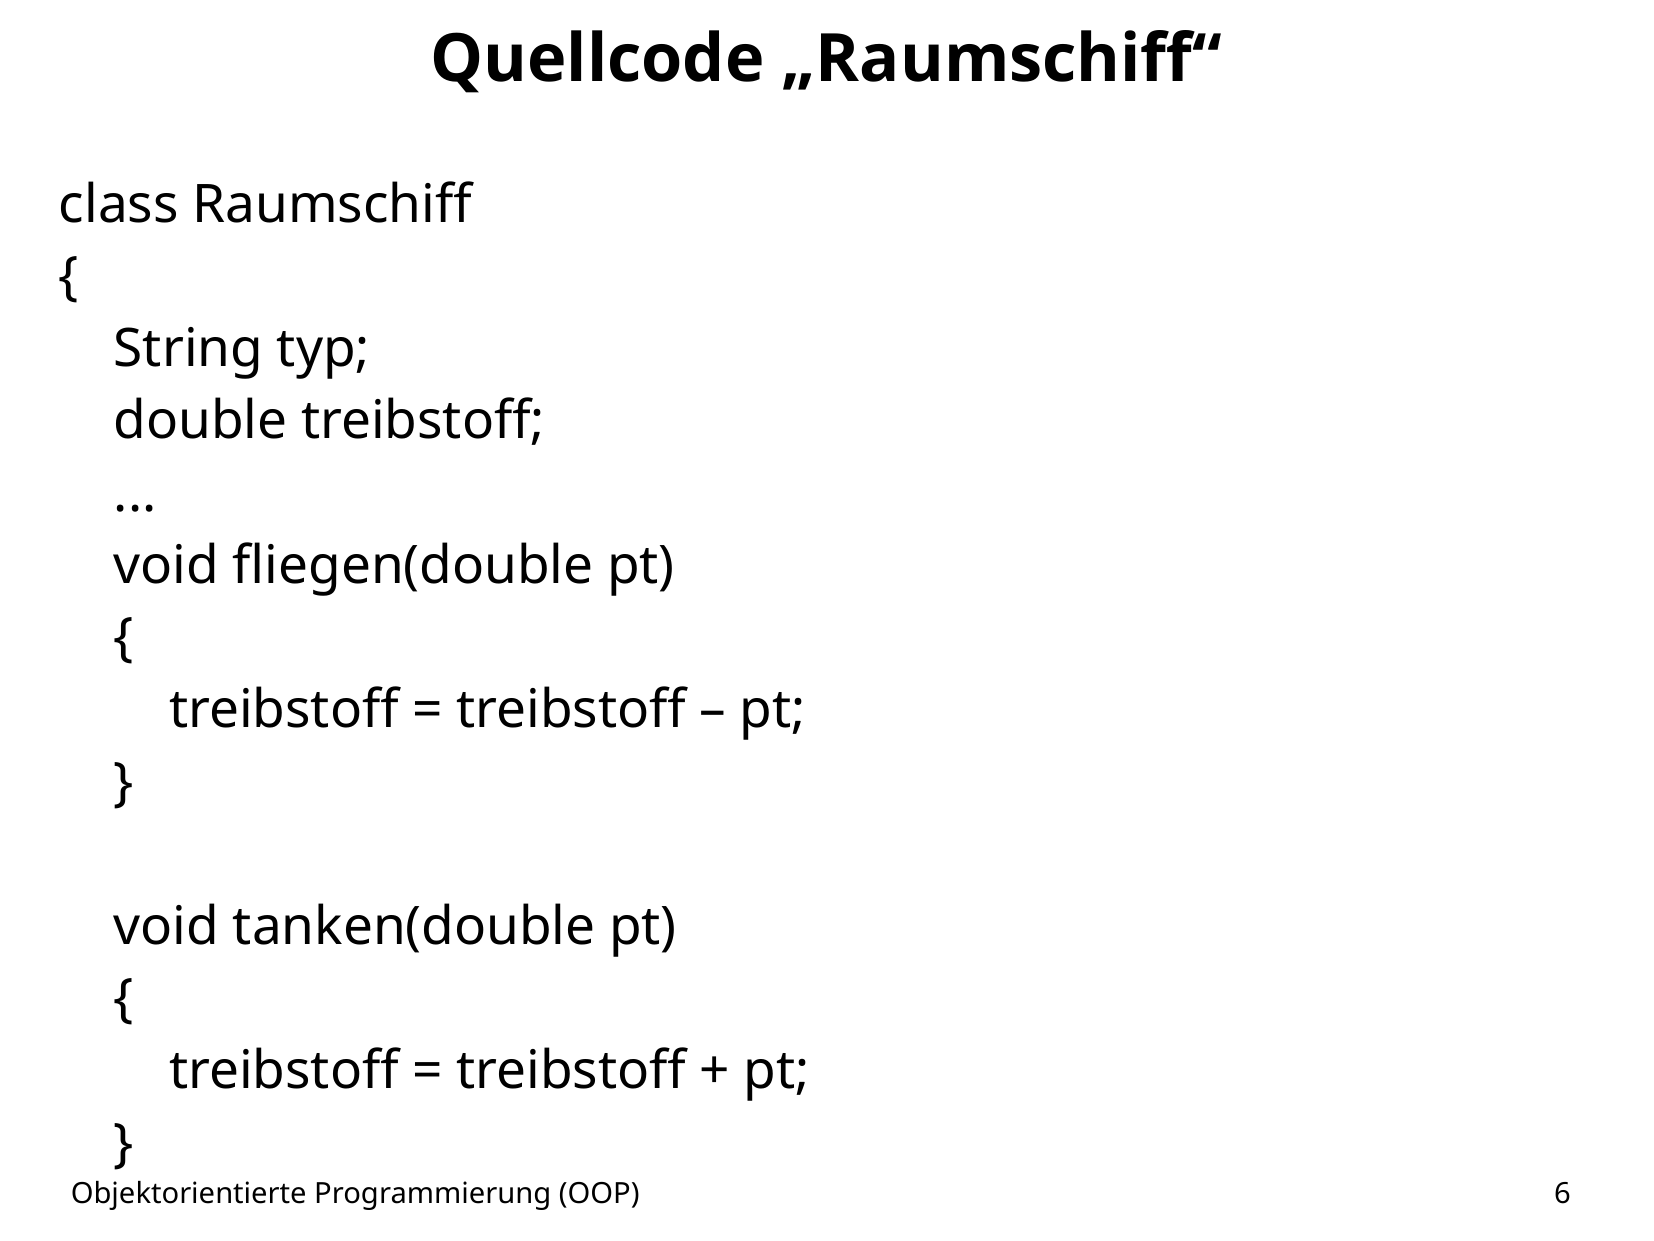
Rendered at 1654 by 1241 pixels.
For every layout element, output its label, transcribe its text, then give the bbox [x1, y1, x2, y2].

list class Raumschiff { String typ; double treibstoff; ... void fliegen(double pt) { treibstoff = treibstoff – pt; } void tanken(double pt) { treibstoff = treibstoff + pt; } [59, 165, 1630, 1182]
title Quellcode „Raumschiff“ [0, 5, 1654, 107]
